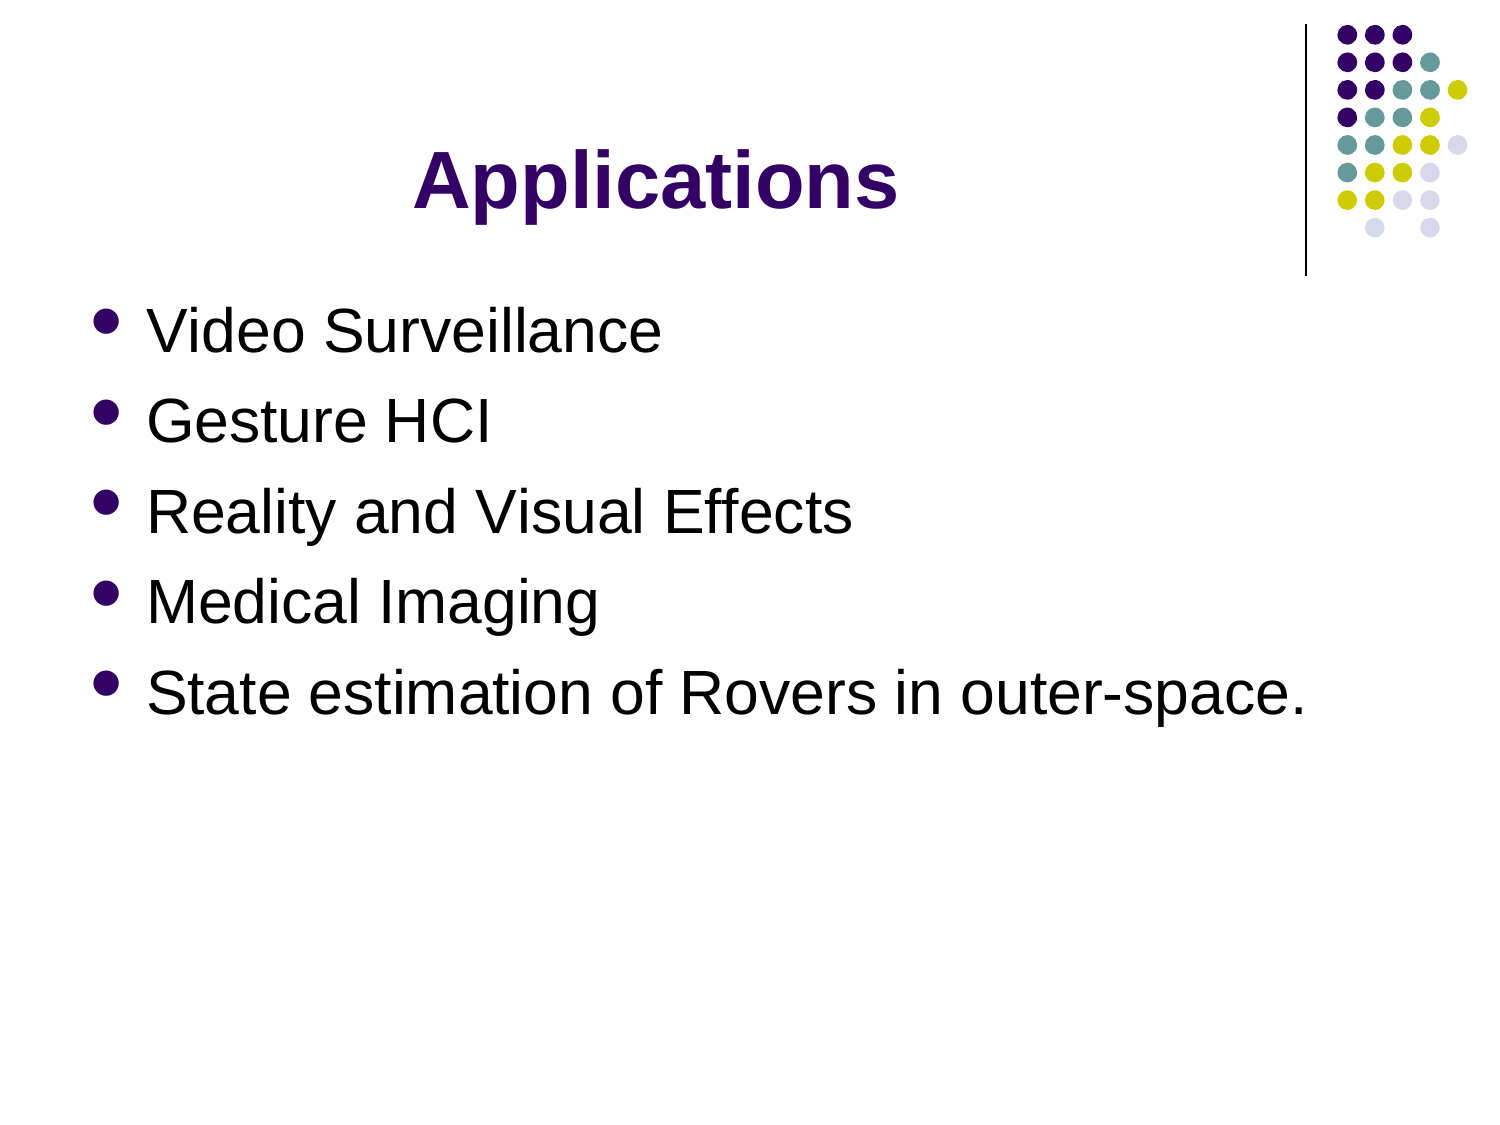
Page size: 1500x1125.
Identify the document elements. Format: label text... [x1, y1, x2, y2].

title Applications [74, 20, 1313, 233]
list Video Surveillance Gesture HCI Reality and Visual Effects Medical Imaging State estimation of Rovers in outer-space. [75, 282, 1426, 1006]
